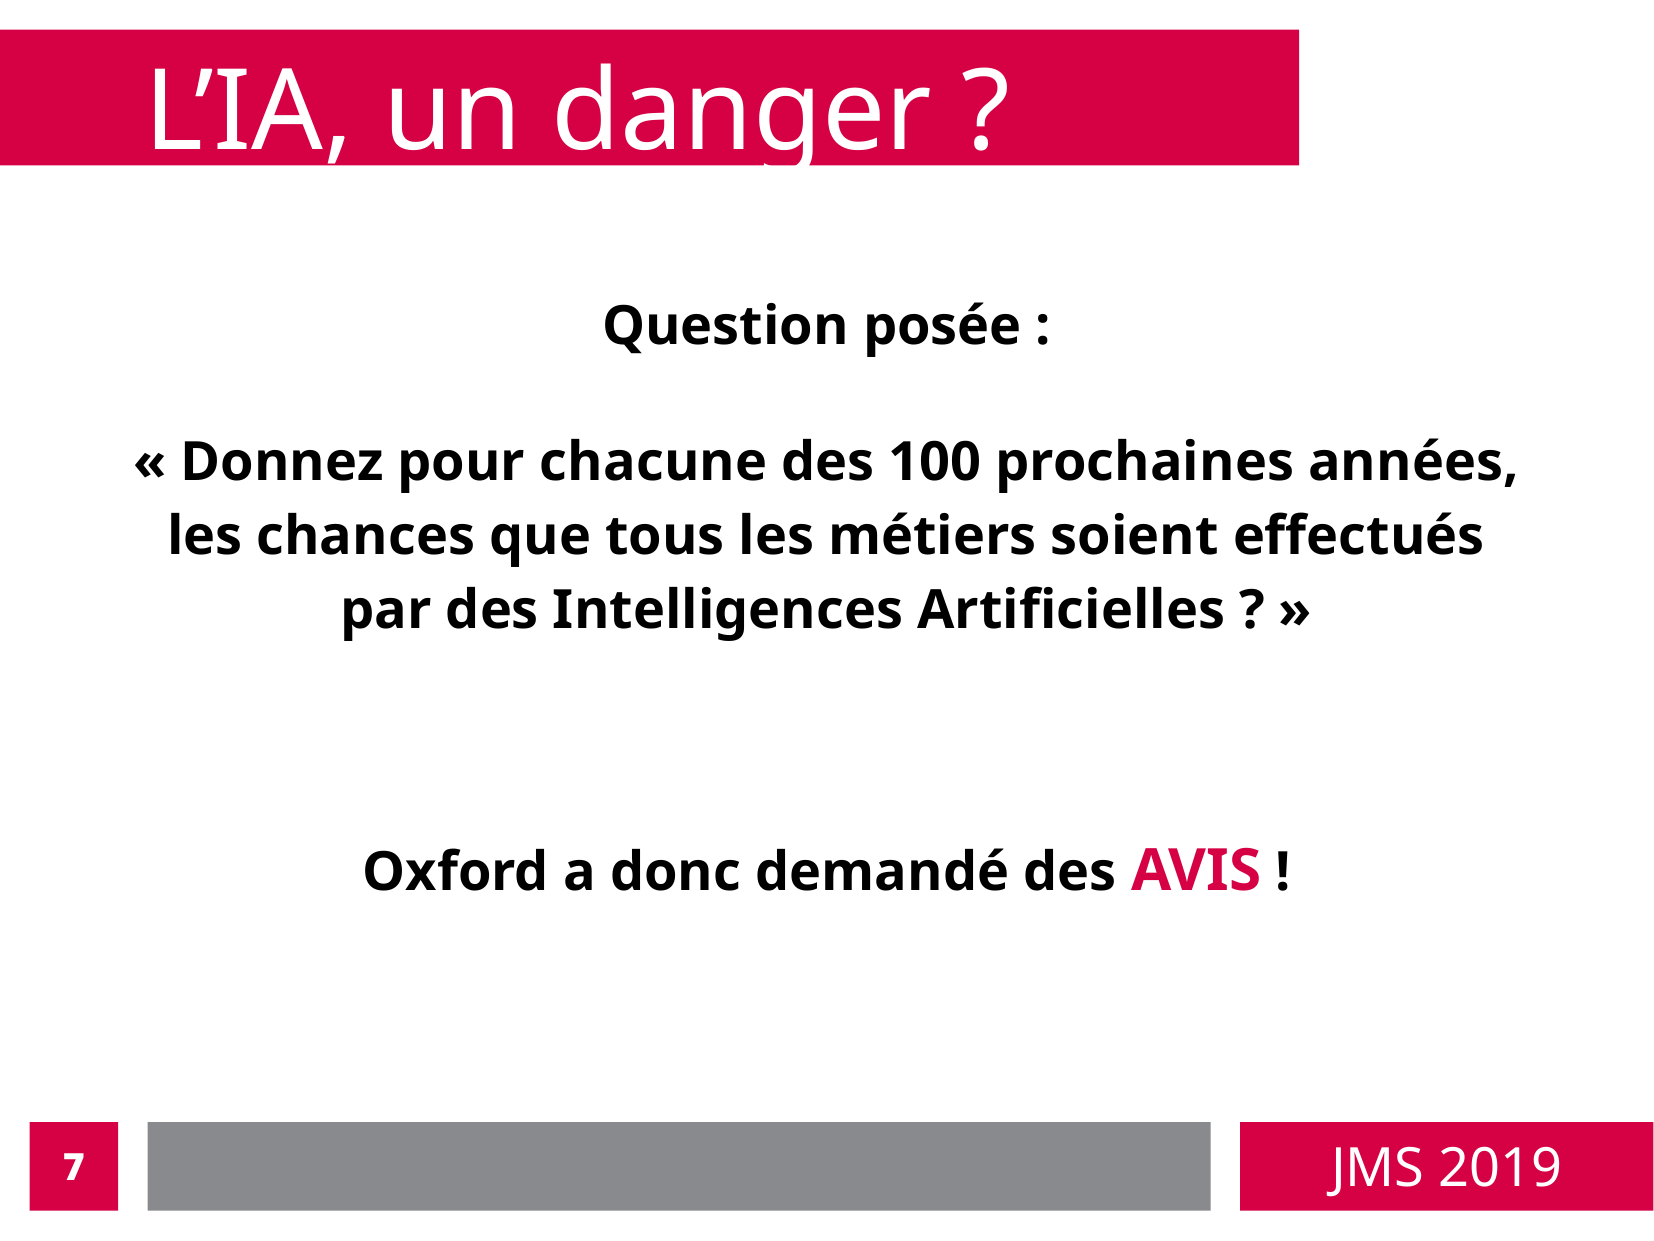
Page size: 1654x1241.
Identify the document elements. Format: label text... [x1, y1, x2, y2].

text_box Oxford a donc demandé des AVIS ! [183, 826, 1471, 910]
text_box Question posée : [490, 147, 1164, 352]
text_box « Donnez pour chacune des 100 prochaines années, les chances que tous les métiers soient effectués par des Intelligences Artificielles ? » [100, 399, 1554, 667]
title L’IA, un danger ? [0, 29, 1229, 178]
